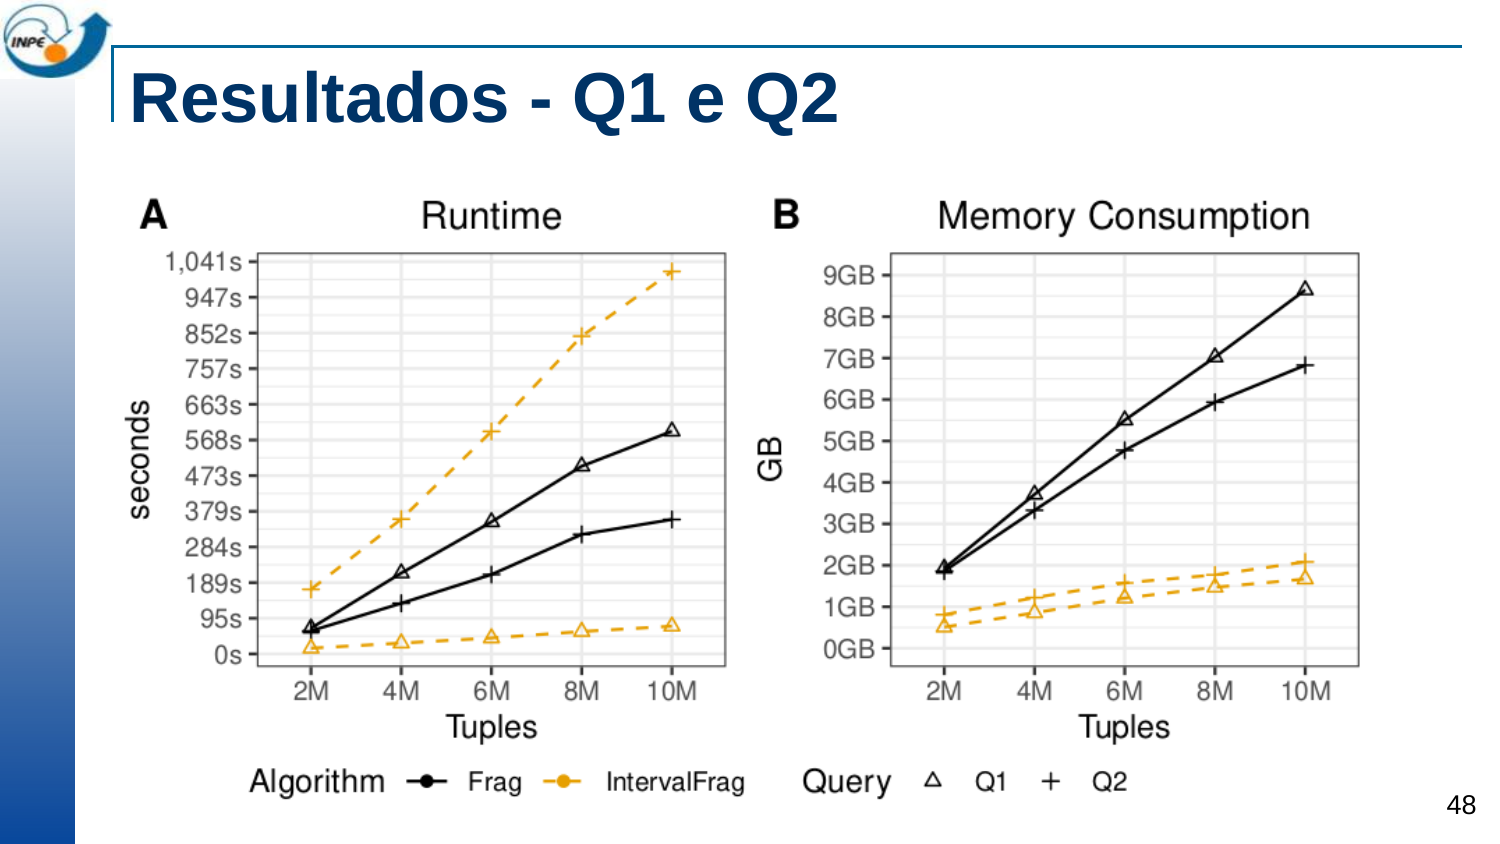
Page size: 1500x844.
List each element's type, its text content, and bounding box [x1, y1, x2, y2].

title Resultados - Q1 e Q2 [112, 46, 1450, 141]
picture [111, 155, 1389, 809]
picture [0, 0, 113, 79]
slide_number <number> [1403, 779, 1494, 844]
